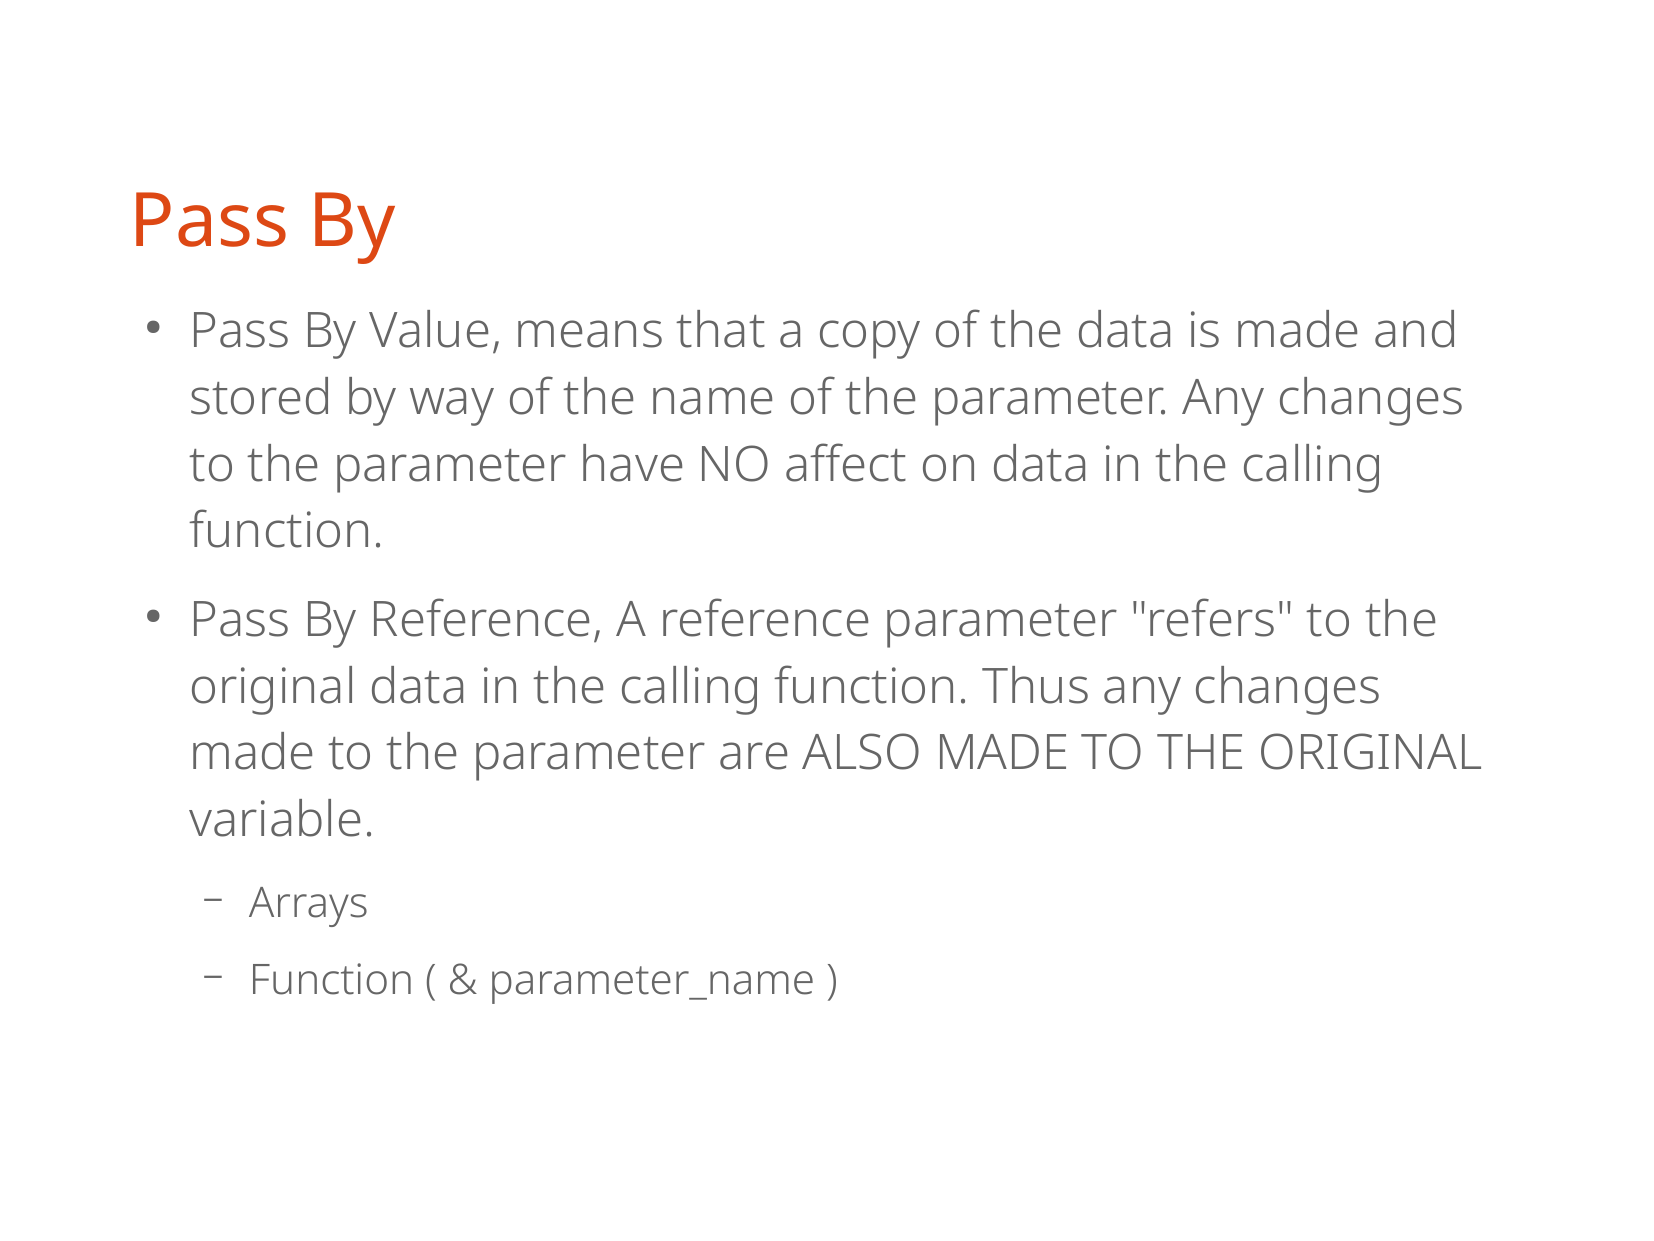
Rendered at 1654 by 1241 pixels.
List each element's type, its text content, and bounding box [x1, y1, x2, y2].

list Pass By Value, means that a copy of the data is made and stored by way of the name of the parameter. Any changes to the parameter have NO affect on data in the calling function. Pass By Reference, A reference parameter "refers" to the original data in the calling function. Thus any changes made to the parameter are ALSO MADE TO THE ORIGINAL variable. Arrays Function ( & parameter_name ) [129, 295, 1518, 1010]
title Pass By [129, 153, 1518, 281]
